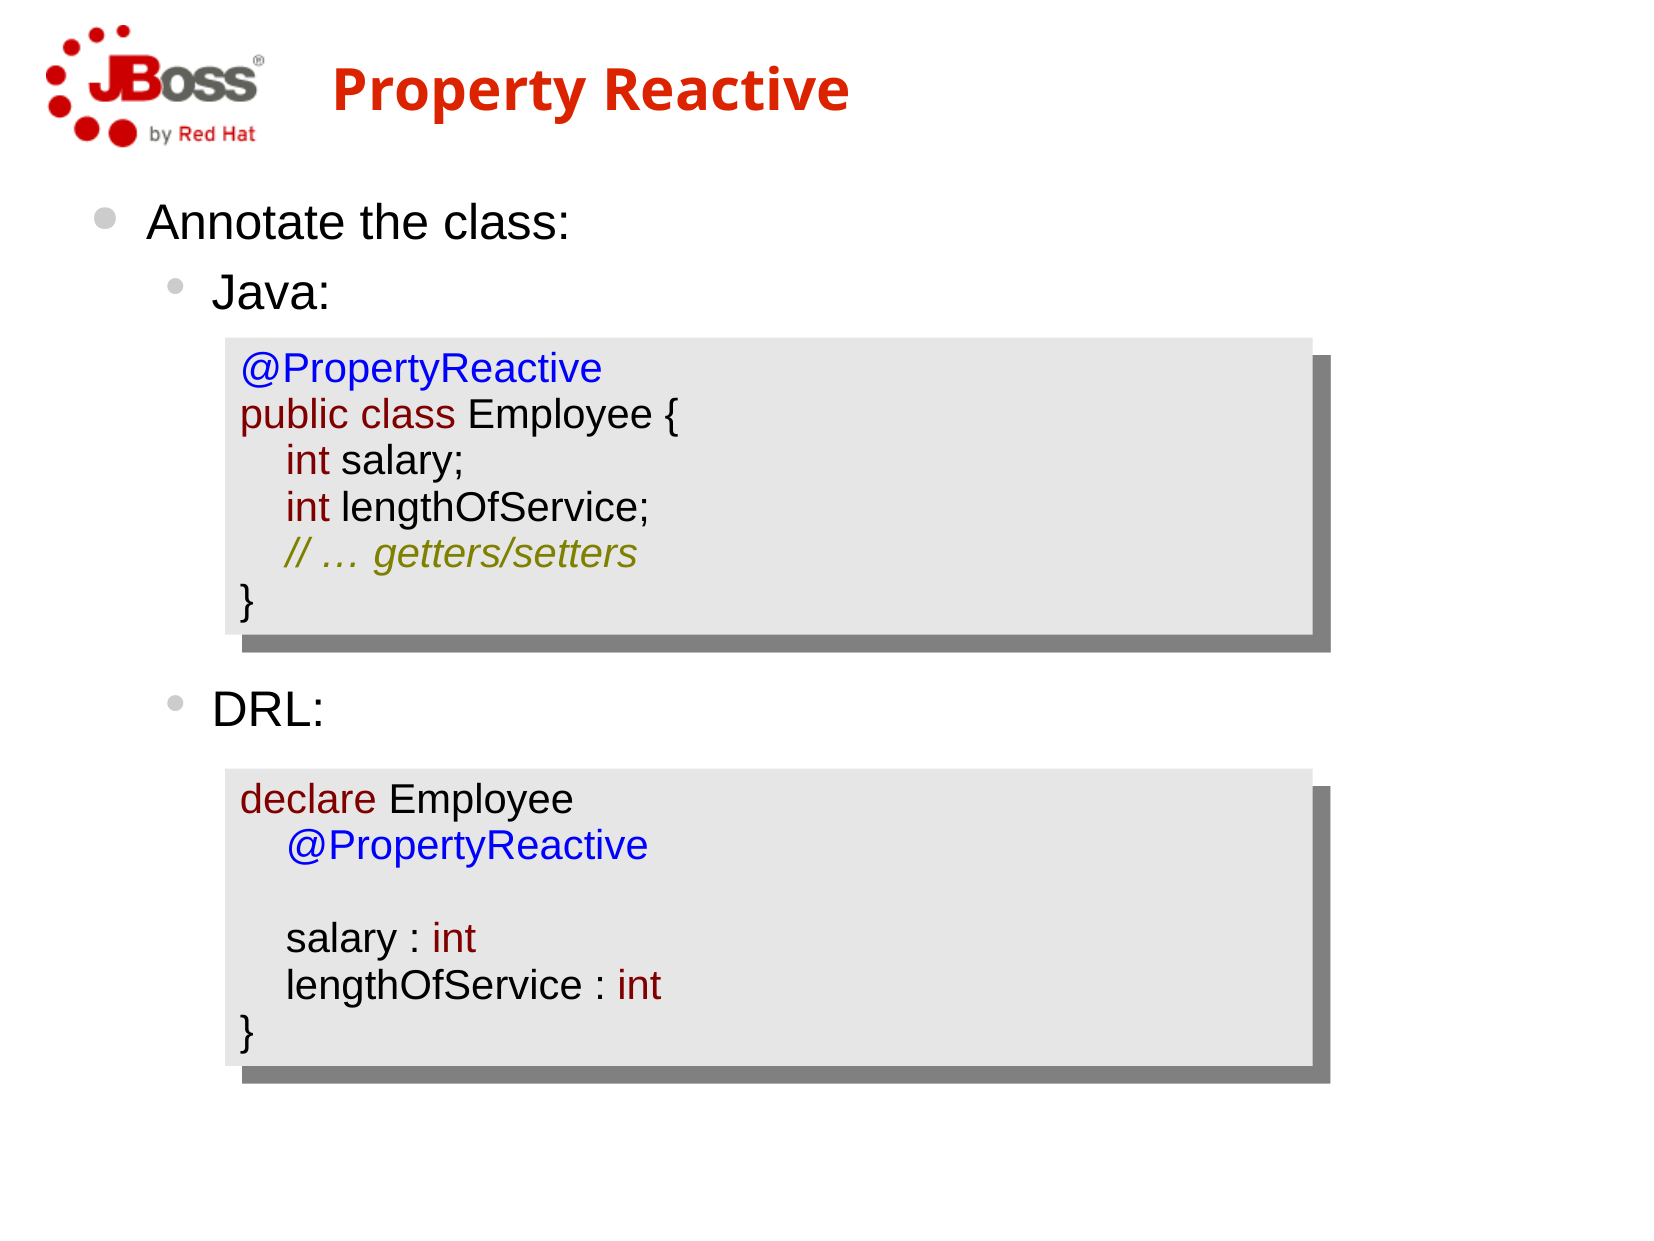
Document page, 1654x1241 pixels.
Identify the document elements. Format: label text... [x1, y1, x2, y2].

list Annotate the class: Java: DRL: [75, 187, 1498, 1126]
picture [46, 25, 266, 149]
text_box declare Employee @PropertyReactive salary : int lengthOfService : int } [225, 768, 1313, 1066]
title Property Reactive [331, 32, 1538, 151]
text_box @PropertyReactive public class Employee { int salary; int lengthOfService; // … getters/setters } [225, 337, 1313, 635]
